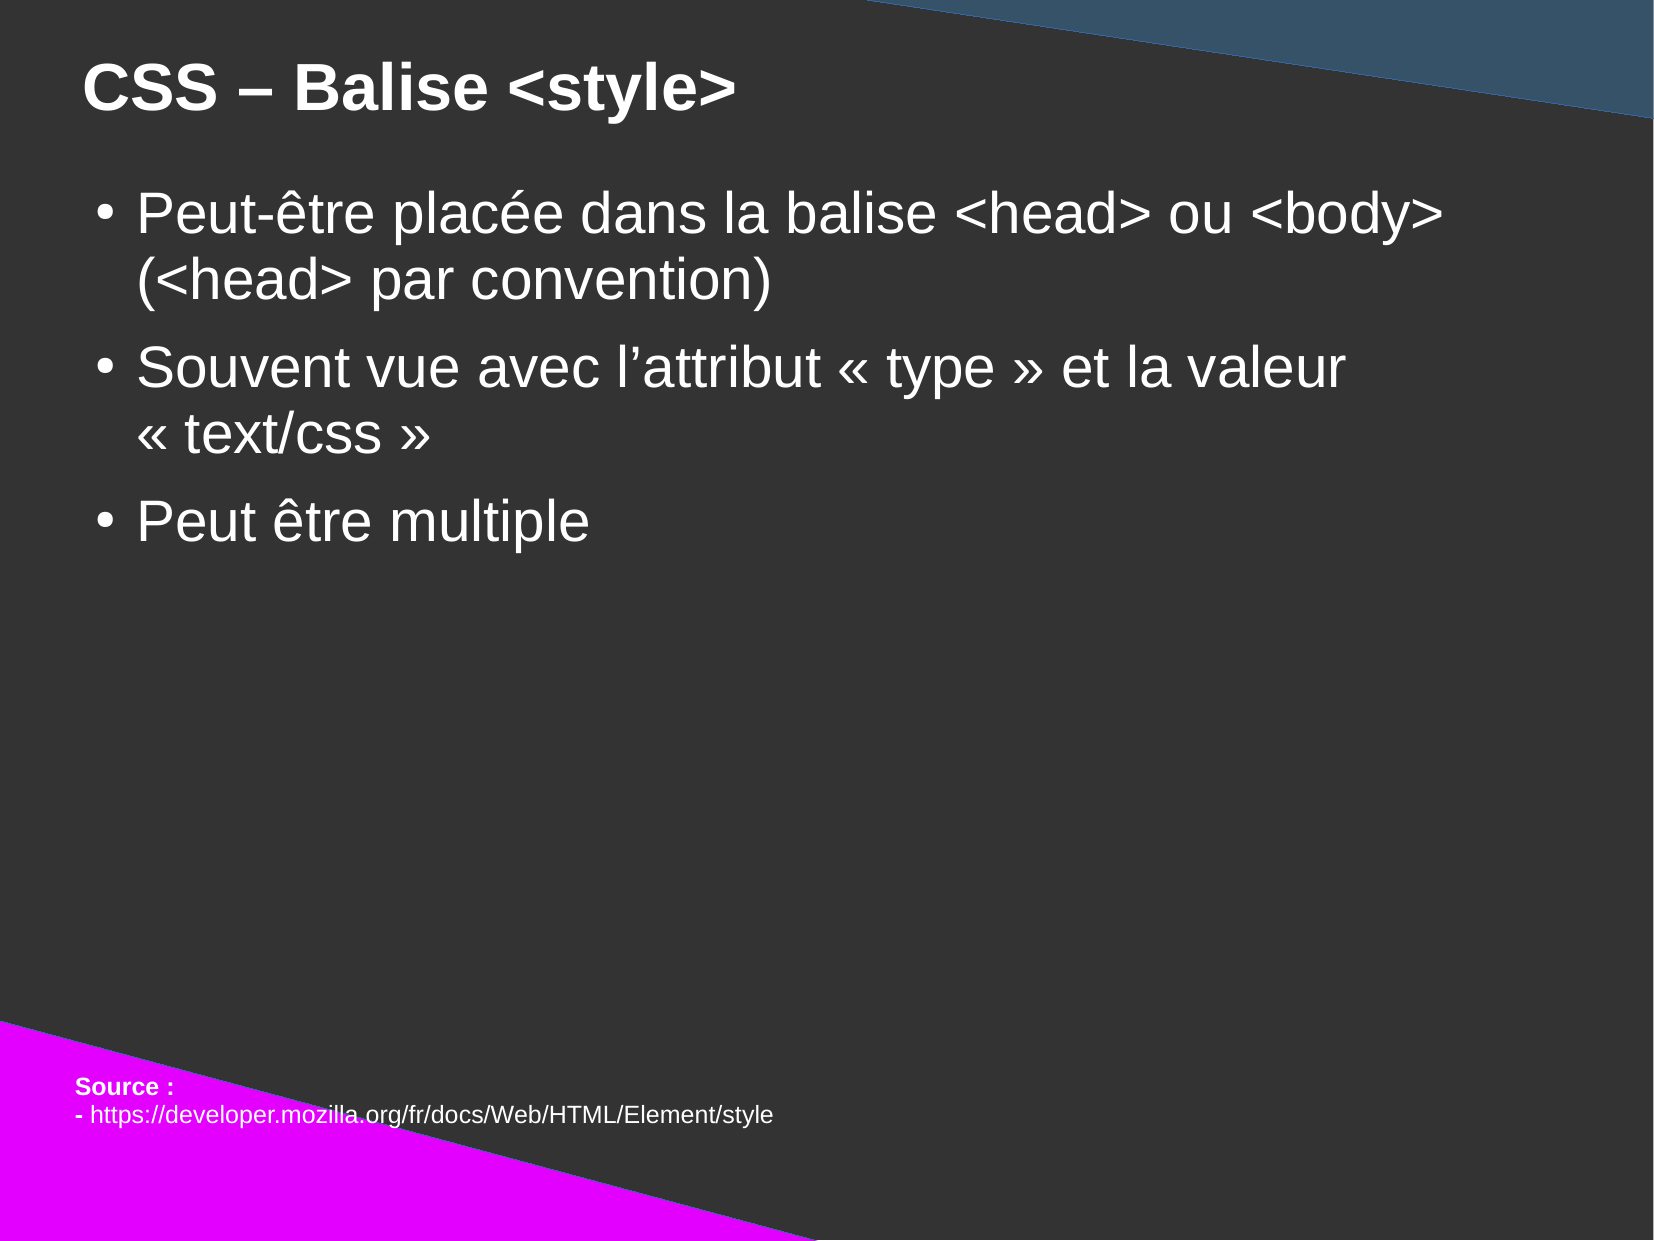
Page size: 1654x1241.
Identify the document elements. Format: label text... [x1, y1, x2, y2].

text_box Source : - https://developer.mozilla.org/fr/docs/Web/HTML/Element/style [60, 1065, 1546, 1241]
title CSS – Balise <style> [82, 49, 1571, 153]
list Peut-être placée dans la balise <head> ou <body> (<head> par convention) Souvent vue avec l’attribut « type » et la valeur « text/css » Peut être multiple [81, 180, 1606, 556]
text_box [0, 1020, 165, 1241]
text_box [867, 0, 1654, 119]
